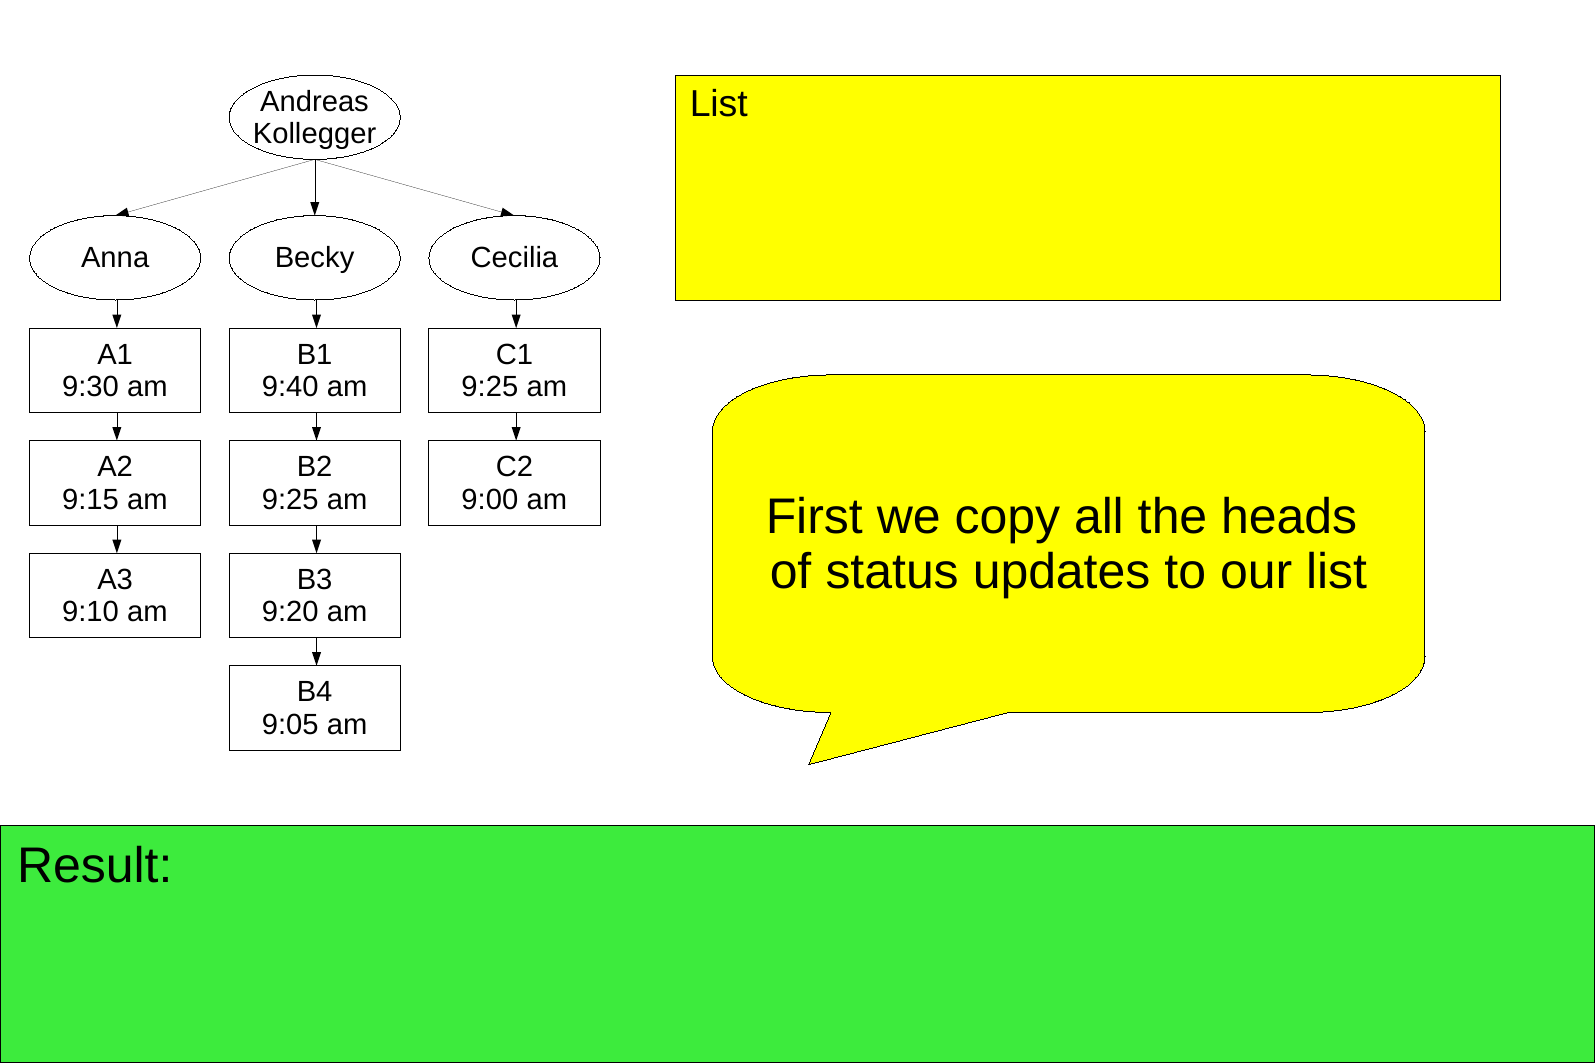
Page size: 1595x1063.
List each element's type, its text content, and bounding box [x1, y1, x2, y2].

text_box Becky [229, 215, 401, 301]
text_box B3 9:20 am [229, 553, 401, 638]
text_box [0, 825, 1595, 1063]
text_box First we copy all the heads of status updates to our list [712, 374, 1426, 765]
text_box List [675, 75, 763, 132]
text_box C1 9:25 am [428, 328, 601, 413]
text_box C2 9:00 am [428, 440, 601, 526]
text_box A1 9:30 am [29, 328, 201, 413]
text_box [675, 75, 1501, 301]
text_box Anna [29, 215, 201, 301]
text_box B2 9:25 am [229, 440, 401, 526]
text_box Andreas Kollegger [229, 75, 401, 160]
text_box B1 9:40 am [229, 328, 401, 413]
text_box Cecilia [428, 215, 601, 301]
text_box A2 9:15 am [29, 440, 201, 526]
text_box B4 9:05 am [229, 665, 401, 751]
text_box A3 9:10 am [29, 553, 201, 638]
text_box Result: [2, 829, 188, 901]
